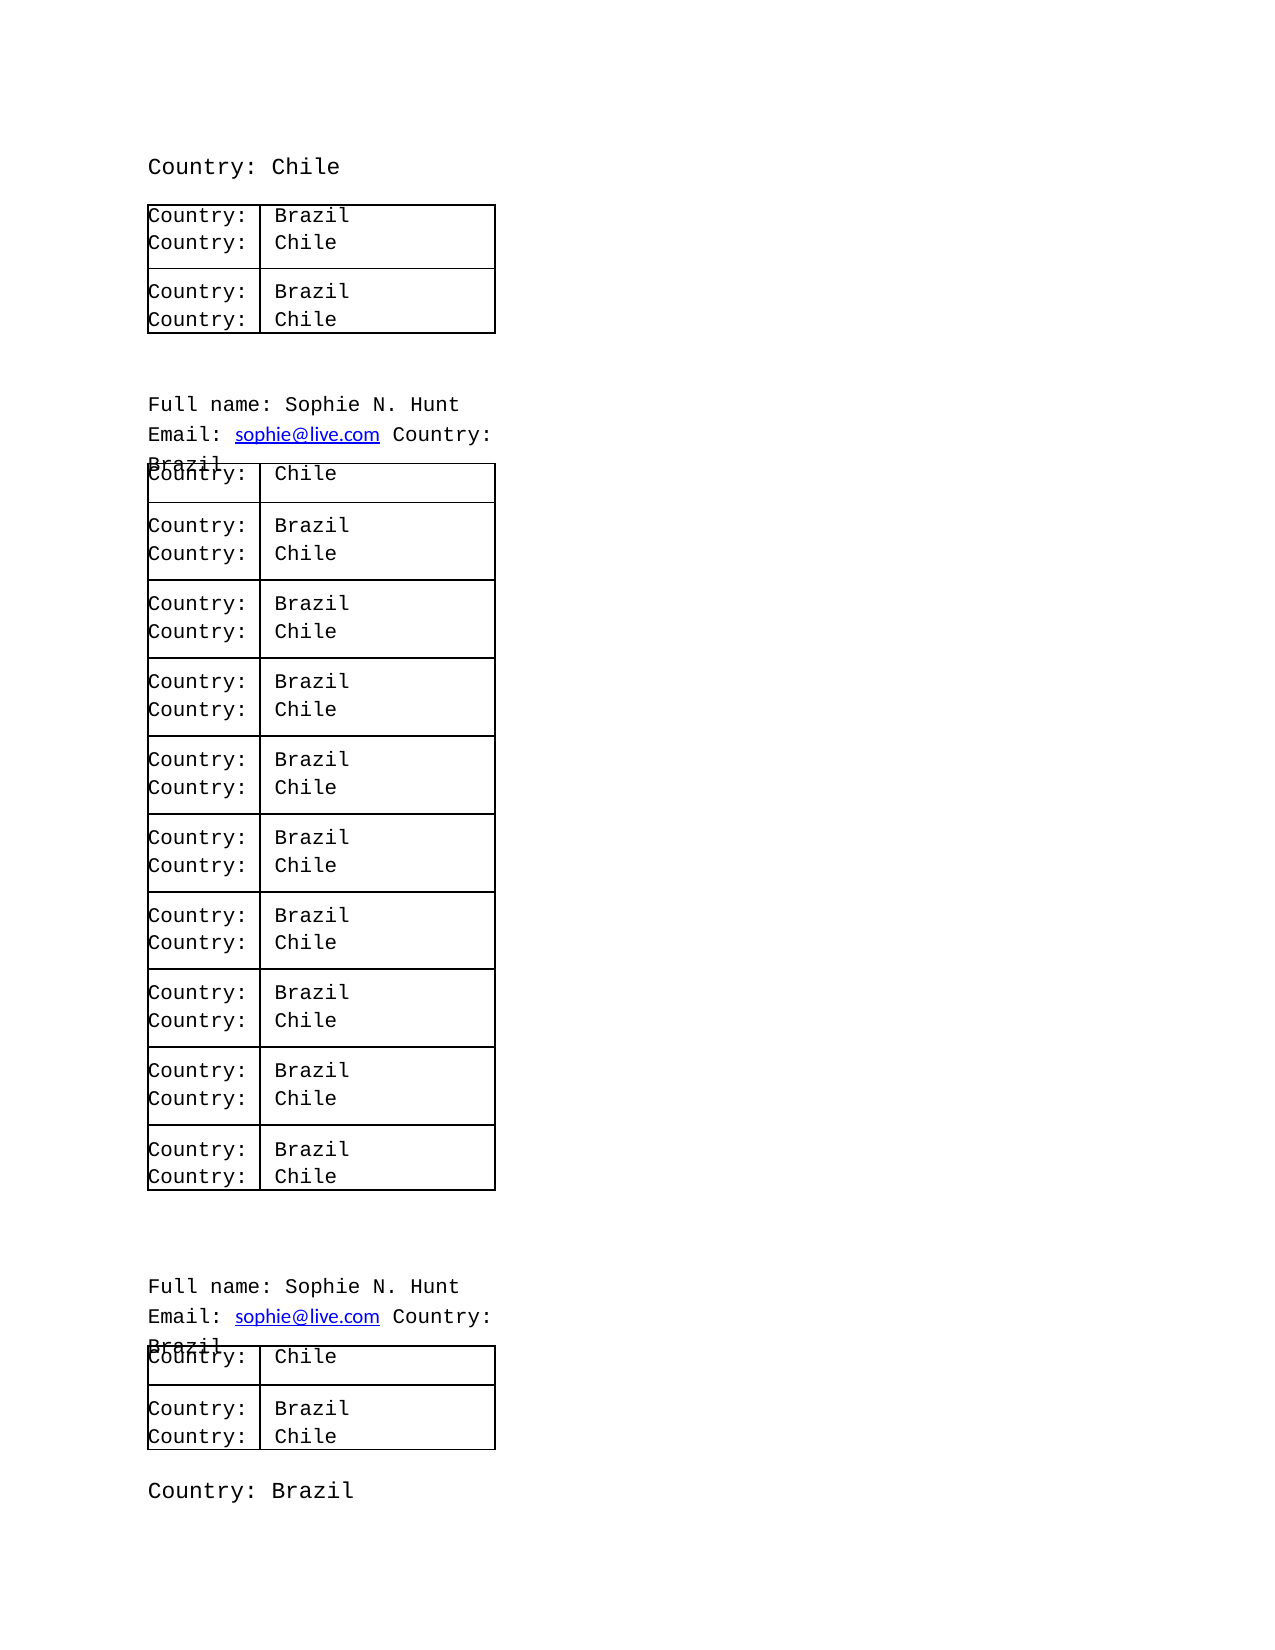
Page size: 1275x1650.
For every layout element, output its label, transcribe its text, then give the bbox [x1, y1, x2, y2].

table_cell Country: Country: [149, 503, 259, 579]
table_cell Brazil Chile [261, 581, 494, 657]
table_cell Country: Country: [149, 1126, 259, 1189]
table_cell Country: Country: [149, 659, 259, 735]
table_cell Country: Country: [149, 893, 259, 968]
table_cell Country: Country: [149, 269, 259, 332]
text_box Country: Chile [147, 152, 344, 178]
table_header Country: [149, 1347, 259, 1384]
table_cell Brazil Chile [261, 503, 494, 579]
table_cell Brazil Chile [261, 659, 494, 735]
text_box Country: Brazil [147, 1475, 358, 1502]
table_cell Brazil Chile [261, 815, 494, 891]
table_cell Brazil Chile [261, 737, 494, 813]
table_cell Country: Country: [149, 737, 259, 813]
table_cell Country: Country: [149, 581, 259, 657]
table_cell Brazil Chile [261, 1386, 494, 1449]
table_cell Country: Country: [149, 1386, 259, 1449]
table_cell Country: Country: [149, 970, 259, 1046]
table_cell Country: Country: [149, 815, 259, 891]
text_box Full name: Sophie N. Hunt Email: sophie@live.com Country: Brazil [147, 1267, 495, 1345]
table_cell Country: Country: [149, 1048, 259, 1124]
table_header Country: [149, 464, 259, 502]
table_header Brazil Chile [261, 206, 494, 268]
table_header Chile [261, 464, 494, 502]
table_cell Brazil Chile [261, 893, 494, 968]
text_box Full name: Sophie N. Hunt Email: sophie@live.com Country: Brazil [147, 385, 495, 463]
table_header Chile [261, 1347, 494, 1384]
table_cell Brazil Chile [261, 1048, 494, 1124]
table_header Country: Country: [149, 206, 259, 268]
table_cell Brazil Chile [261, 970, 494, 1046]
table_cell Brazil Chile [261, 269, 494, 332]
table_cell Brazil Chile [261, 1126, 494, 1189]
